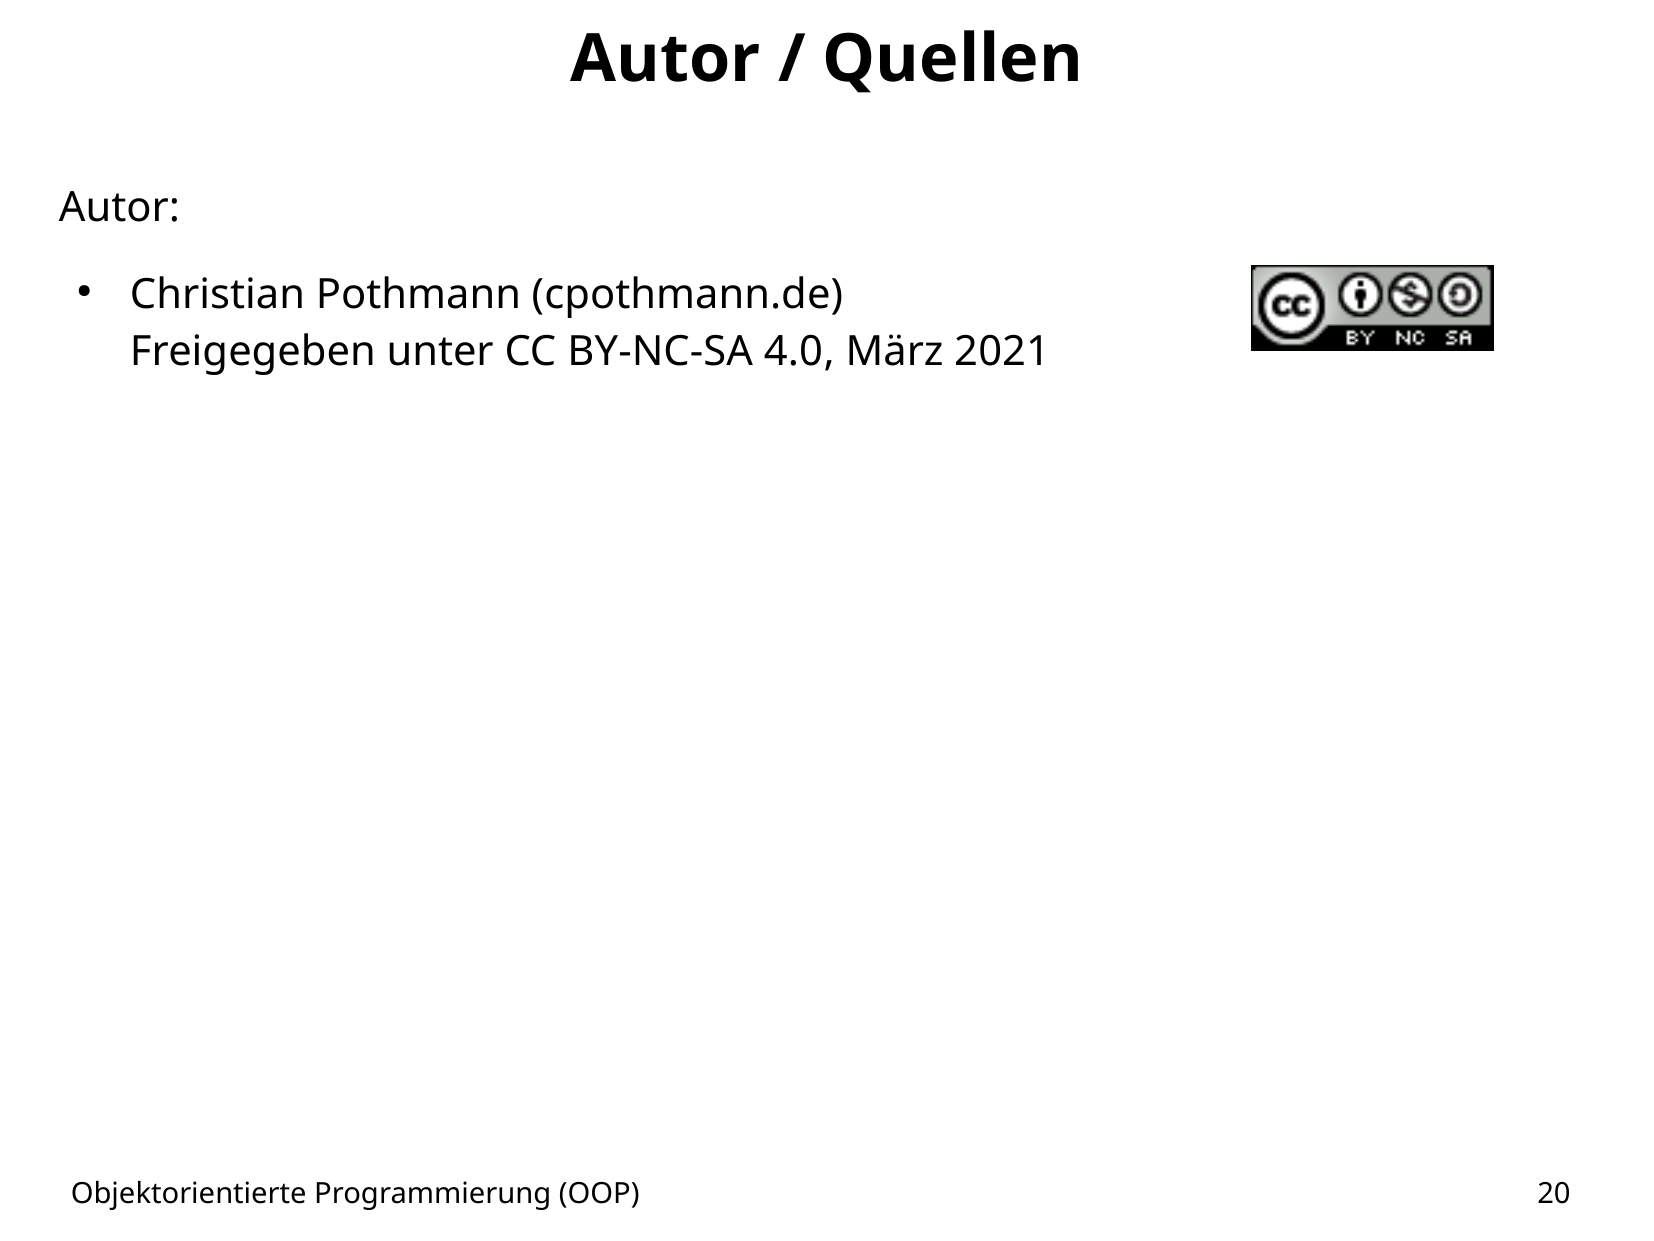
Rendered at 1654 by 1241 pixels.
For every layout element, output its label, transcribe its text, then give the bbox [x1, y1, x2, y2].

list Autor: Christian Pothmann (cpothmann.de) Freigegeben unter CC BY-NC-SA 4.0, März 2021 [59, 177, 1583, 1146]
picture [1251, 265, 1494, 351]
title Autor / Quellen [0, 5, 1654, 107]
